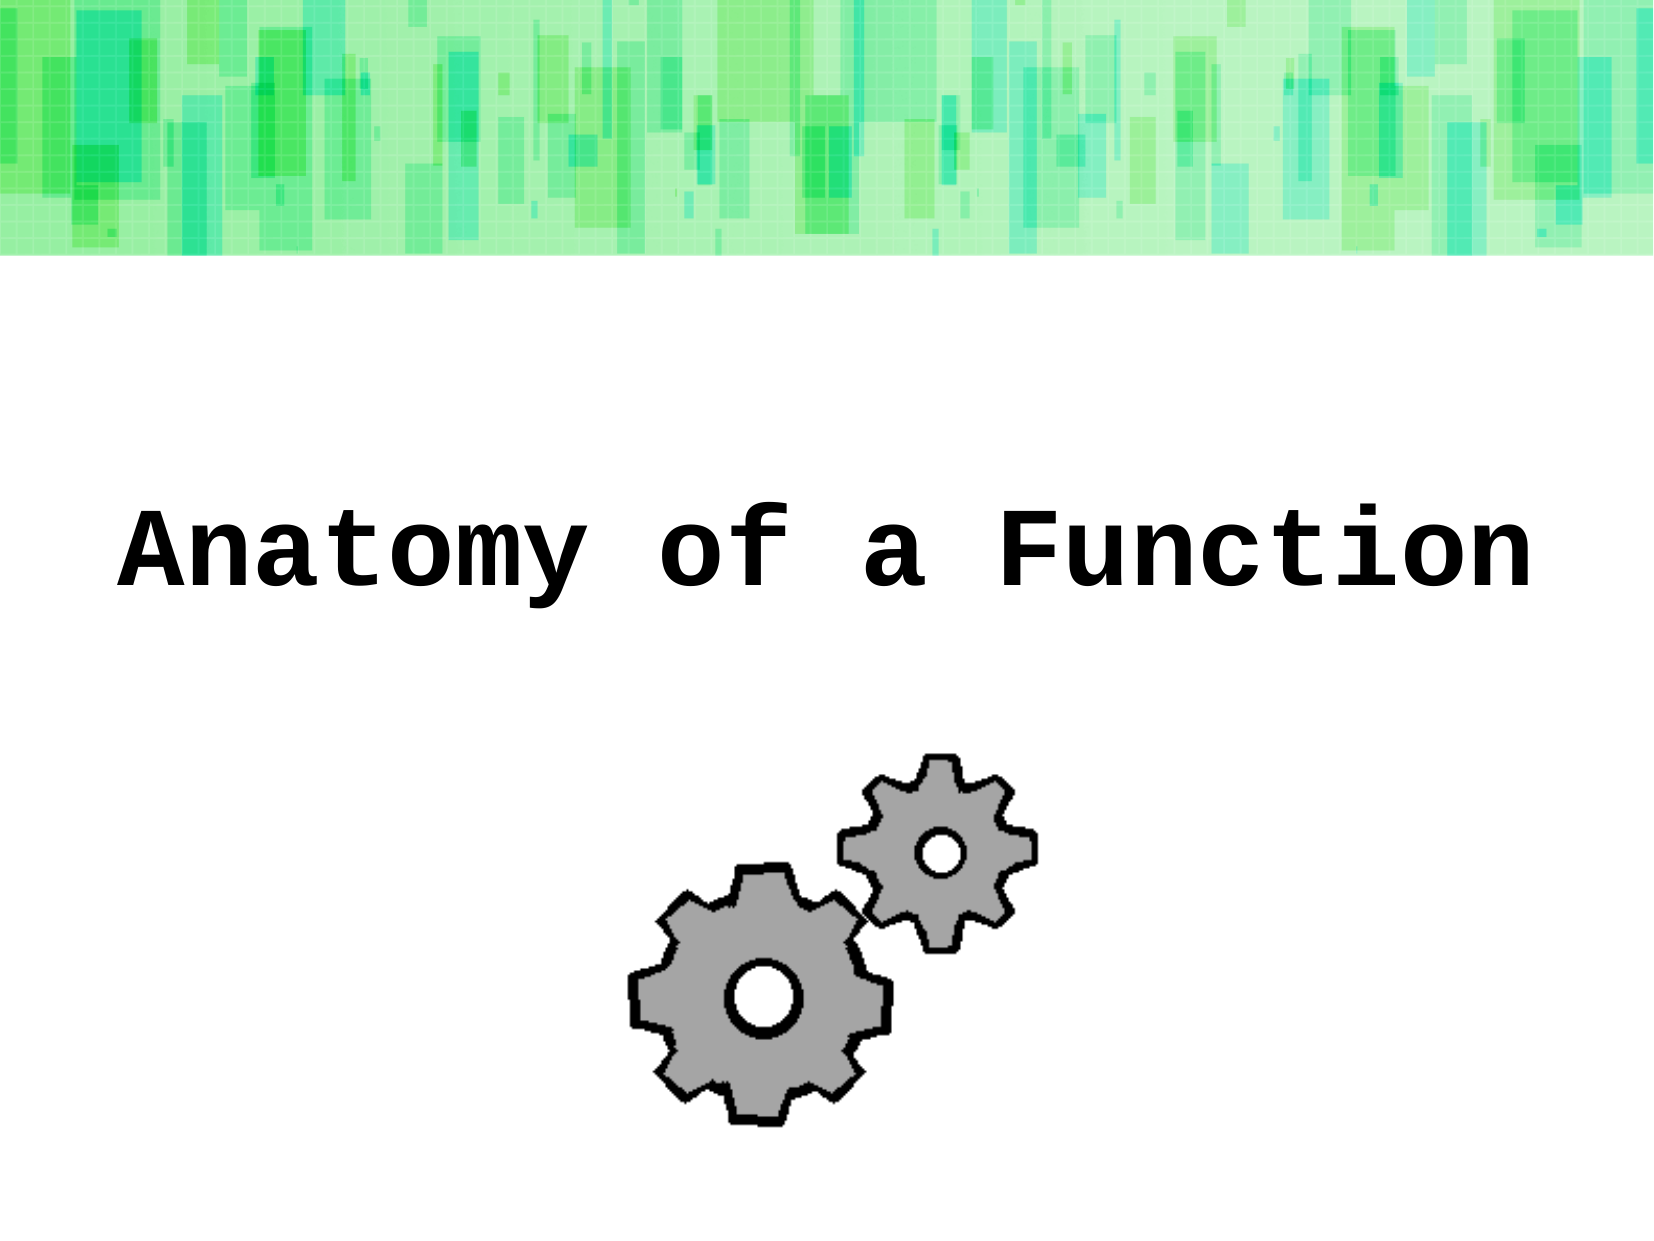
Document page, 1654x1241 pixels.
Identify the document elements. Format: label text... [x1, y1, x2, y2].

text_box Anatomy of a Function [82, 285, 1571, 826]
picture [0, 0, 1654, 1241]
